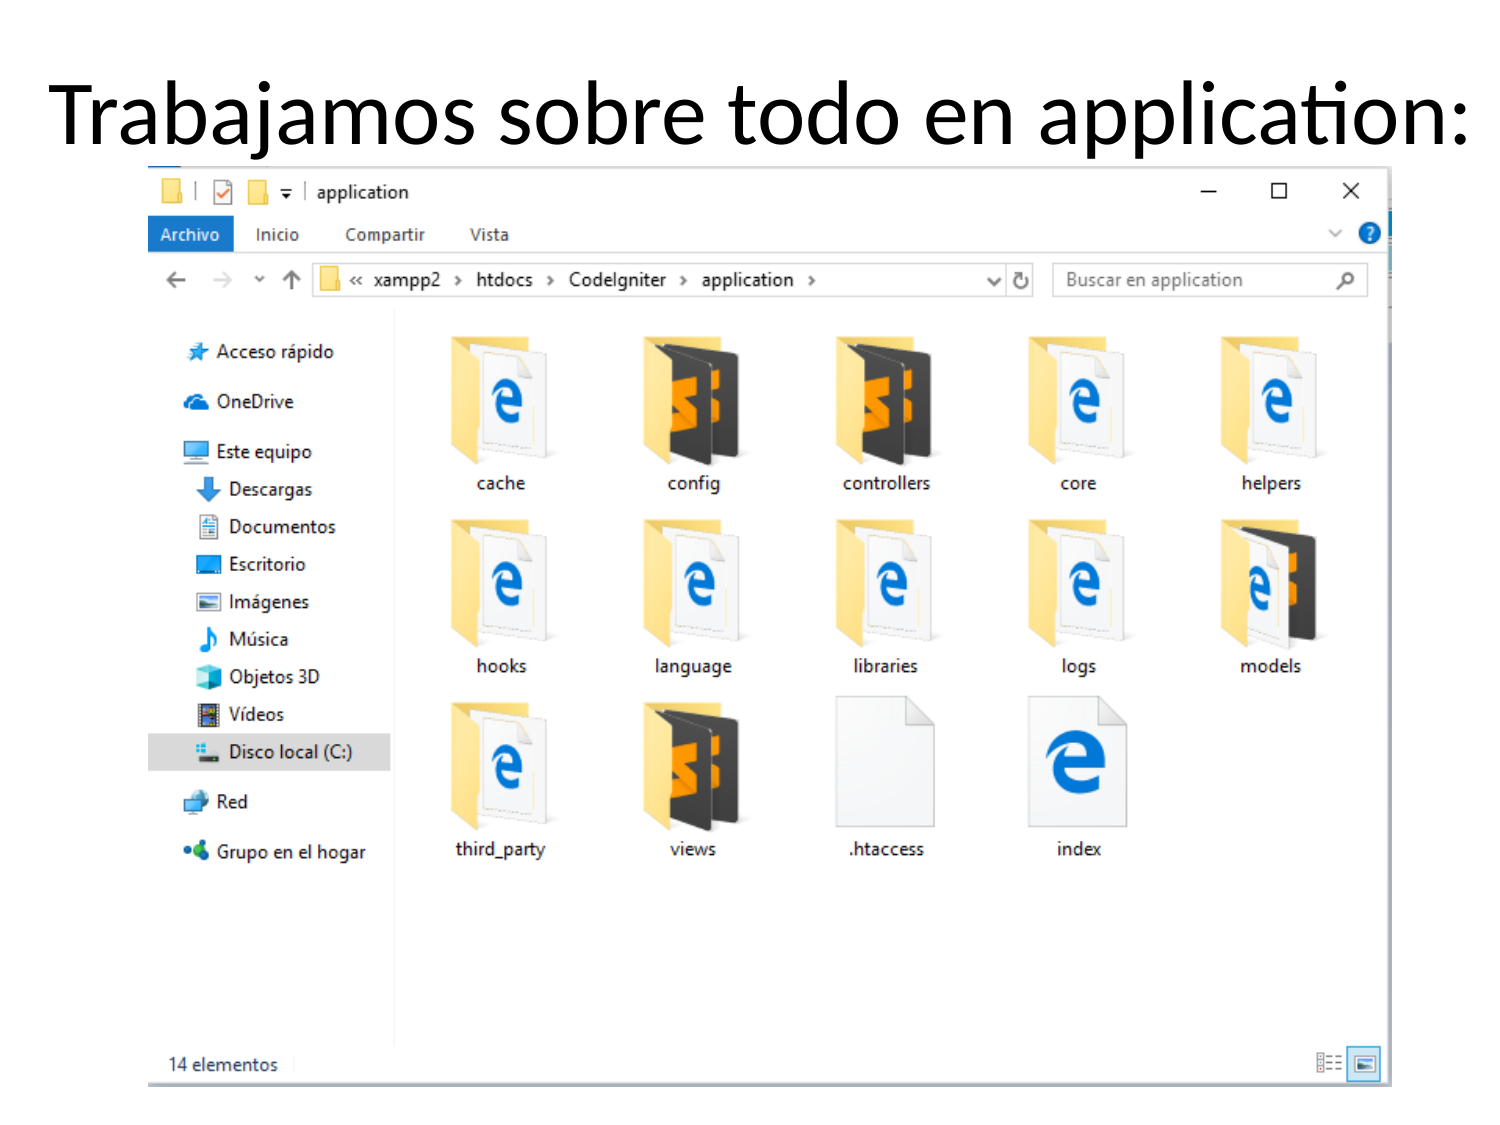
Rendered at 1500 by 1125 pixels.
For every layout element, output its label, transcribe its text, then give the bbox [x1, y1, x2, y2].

title Trabajamos sobre todo en application: [23, 45, 1500, 233]
picture [148, 166, 1392, 1087]
